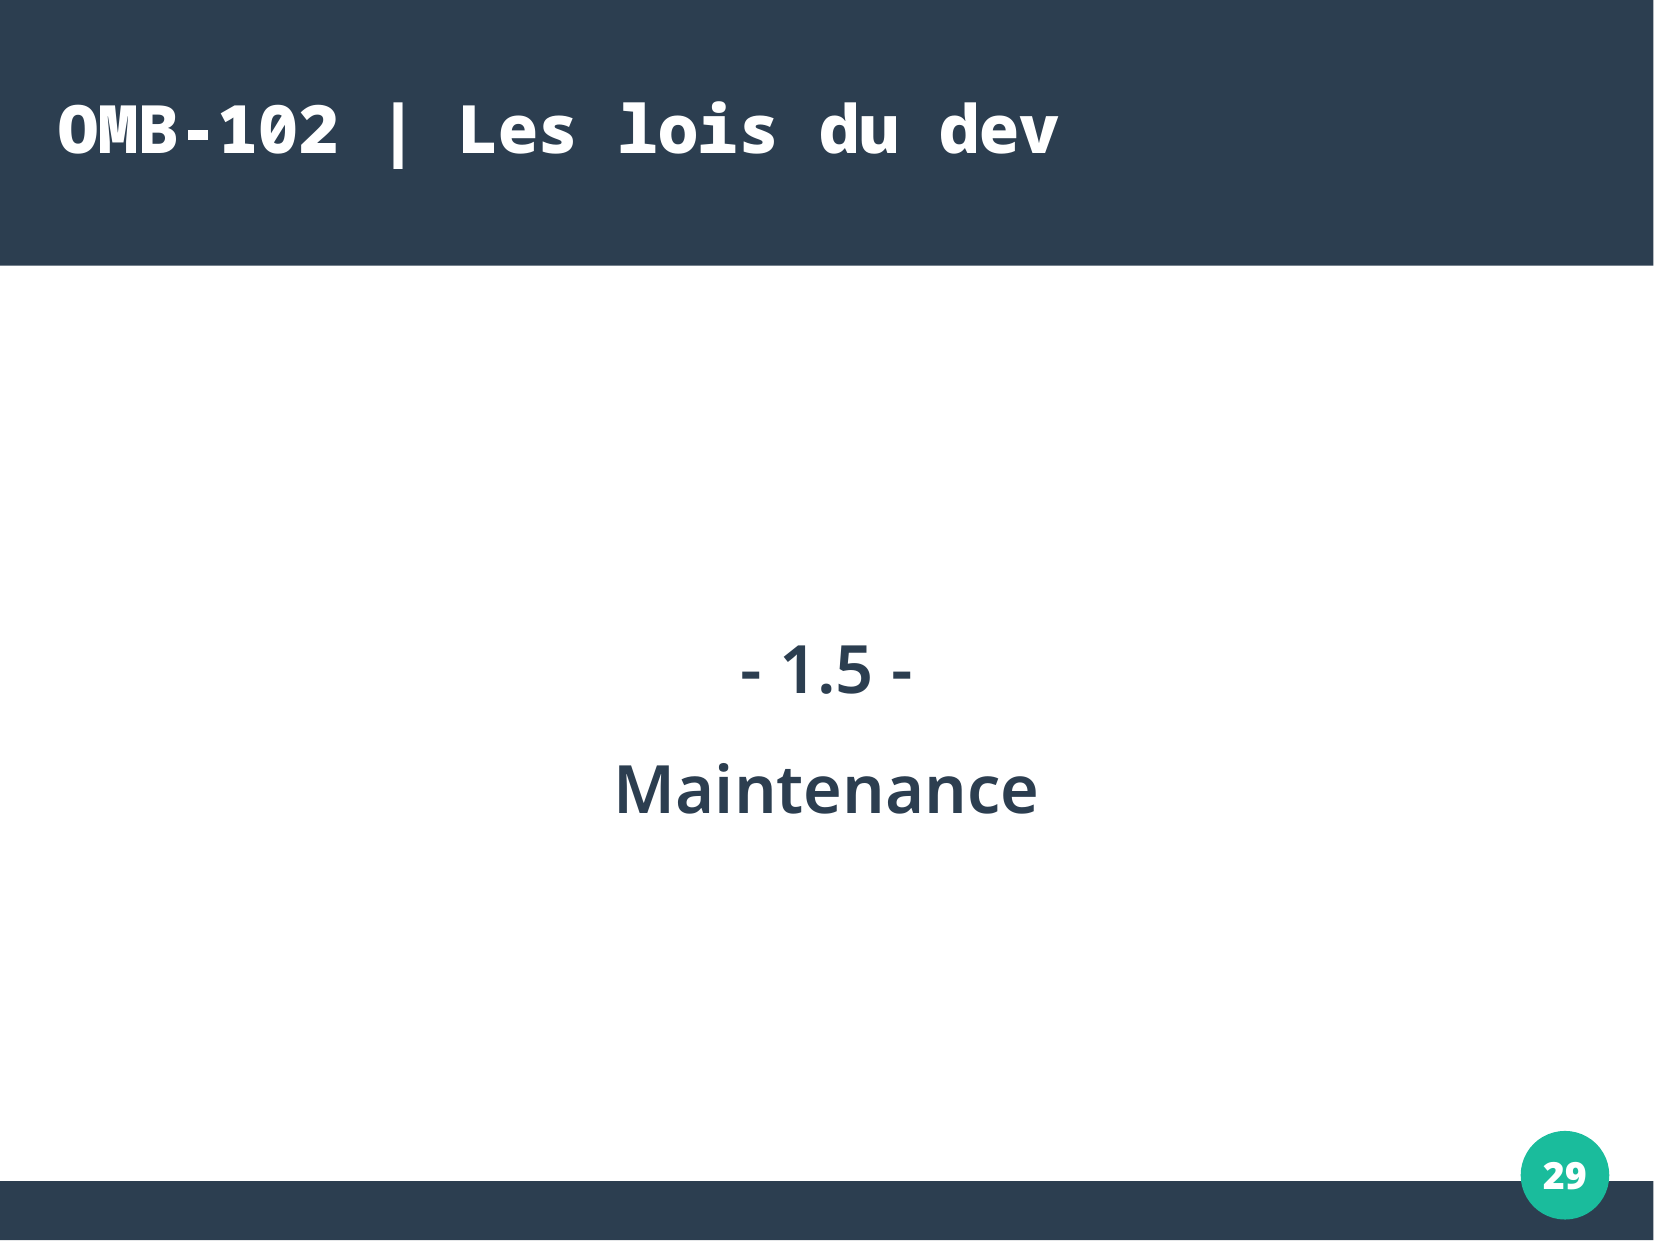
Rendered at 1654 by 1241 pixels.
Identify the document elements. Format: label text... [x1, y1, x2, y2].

title OMB-102 | Les lois du dev [59, 49, 1595, 207]
list - 1.5 - Maintenance [0, 270, 1654, 1186]
